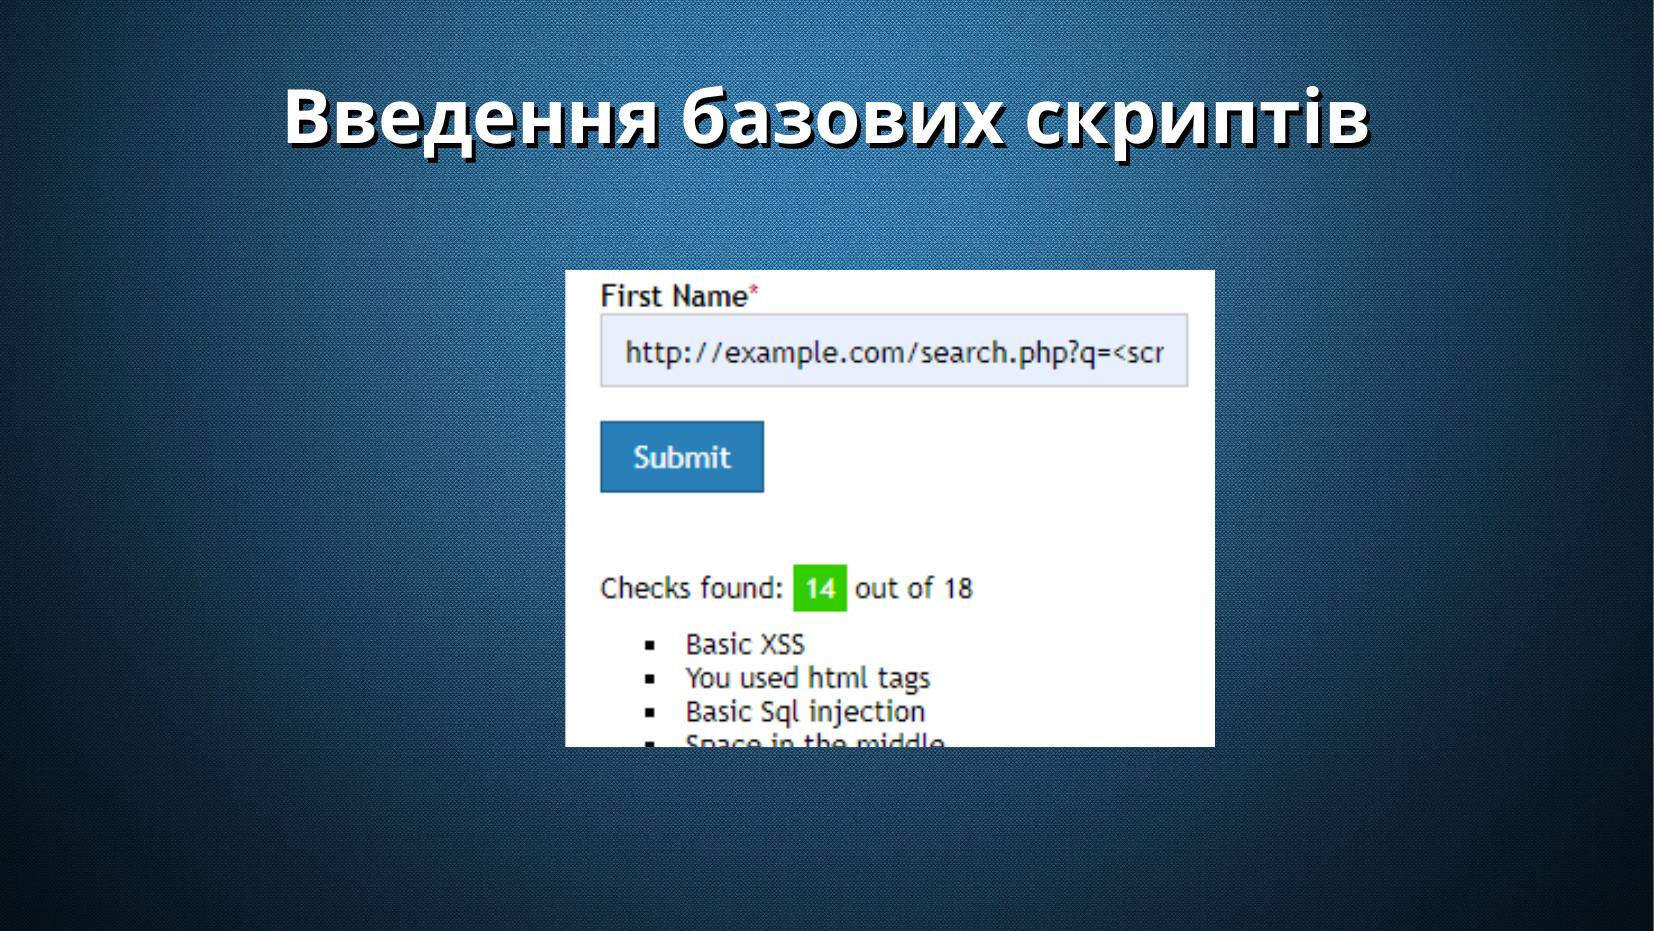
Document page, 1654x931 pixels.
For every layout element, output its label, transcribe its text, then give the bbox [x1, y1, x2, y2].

picture [0, 0, 1654, 931]
title Введення базових скриптів [82, 37, 1571, 193]
